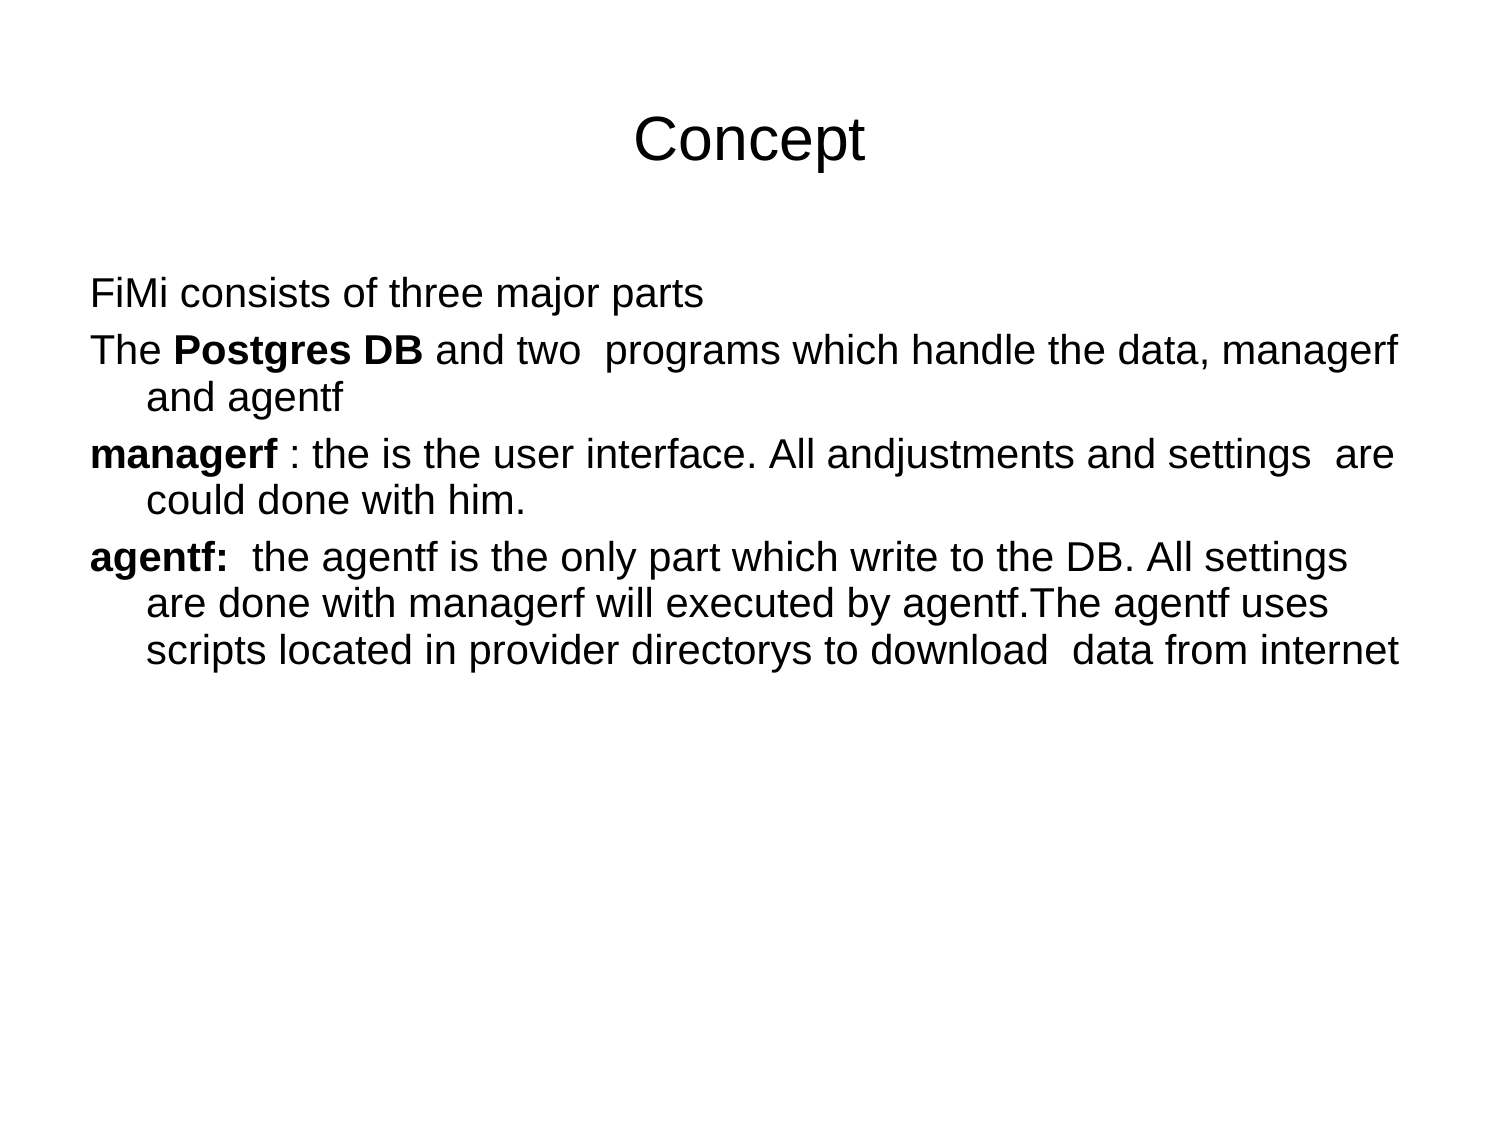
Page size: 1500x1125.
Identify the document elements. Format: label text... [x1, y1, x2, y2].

list FiMi consists of three major parts The Postgres DB and two programs which handle the data, managerf and agentf managerf : the is the user interface. All andjustments and settings are could done with him. agentf: the agentf is the only part which write to the DB. All settings are done with managerf will executed by agentf.The agentf uses scripts located in provider directorys to download data from internet [75, 262, 1426, 1006]
title Concept [75, 45, 1426, 233]
